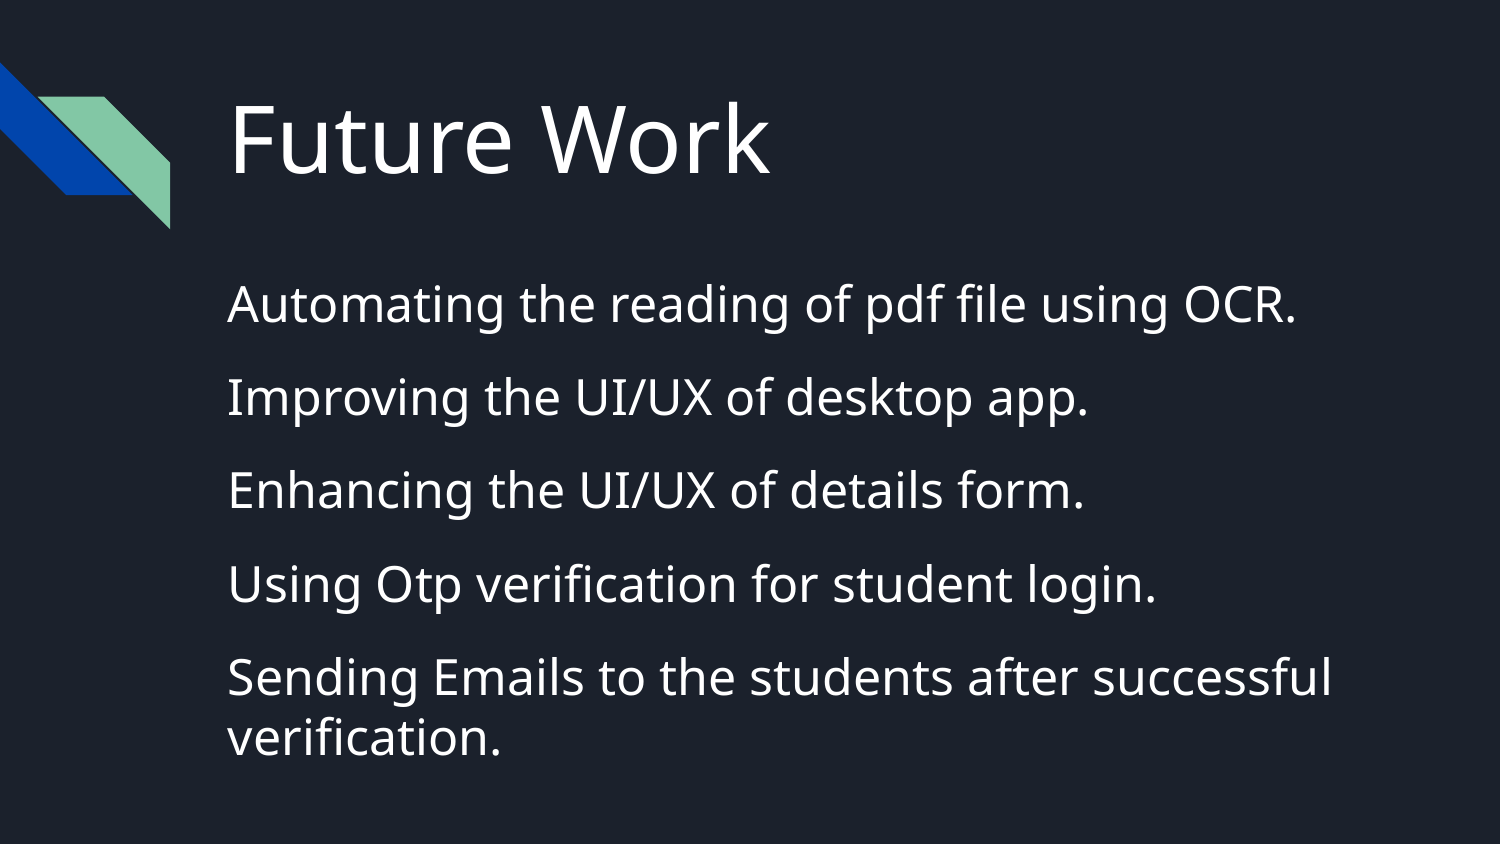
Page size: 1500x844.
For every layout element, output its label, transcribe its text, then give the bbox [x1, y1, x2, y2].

list Automating the reading of pdf file using OCR. Improving the UI/UX of desktop app. Enhancing the UI/UX of details form. Using Otp verification for student login. Sending Emails to the students after successful verification. [212, 257, 1368, 735]
title Future Work [212, 64, 1368, 215]
